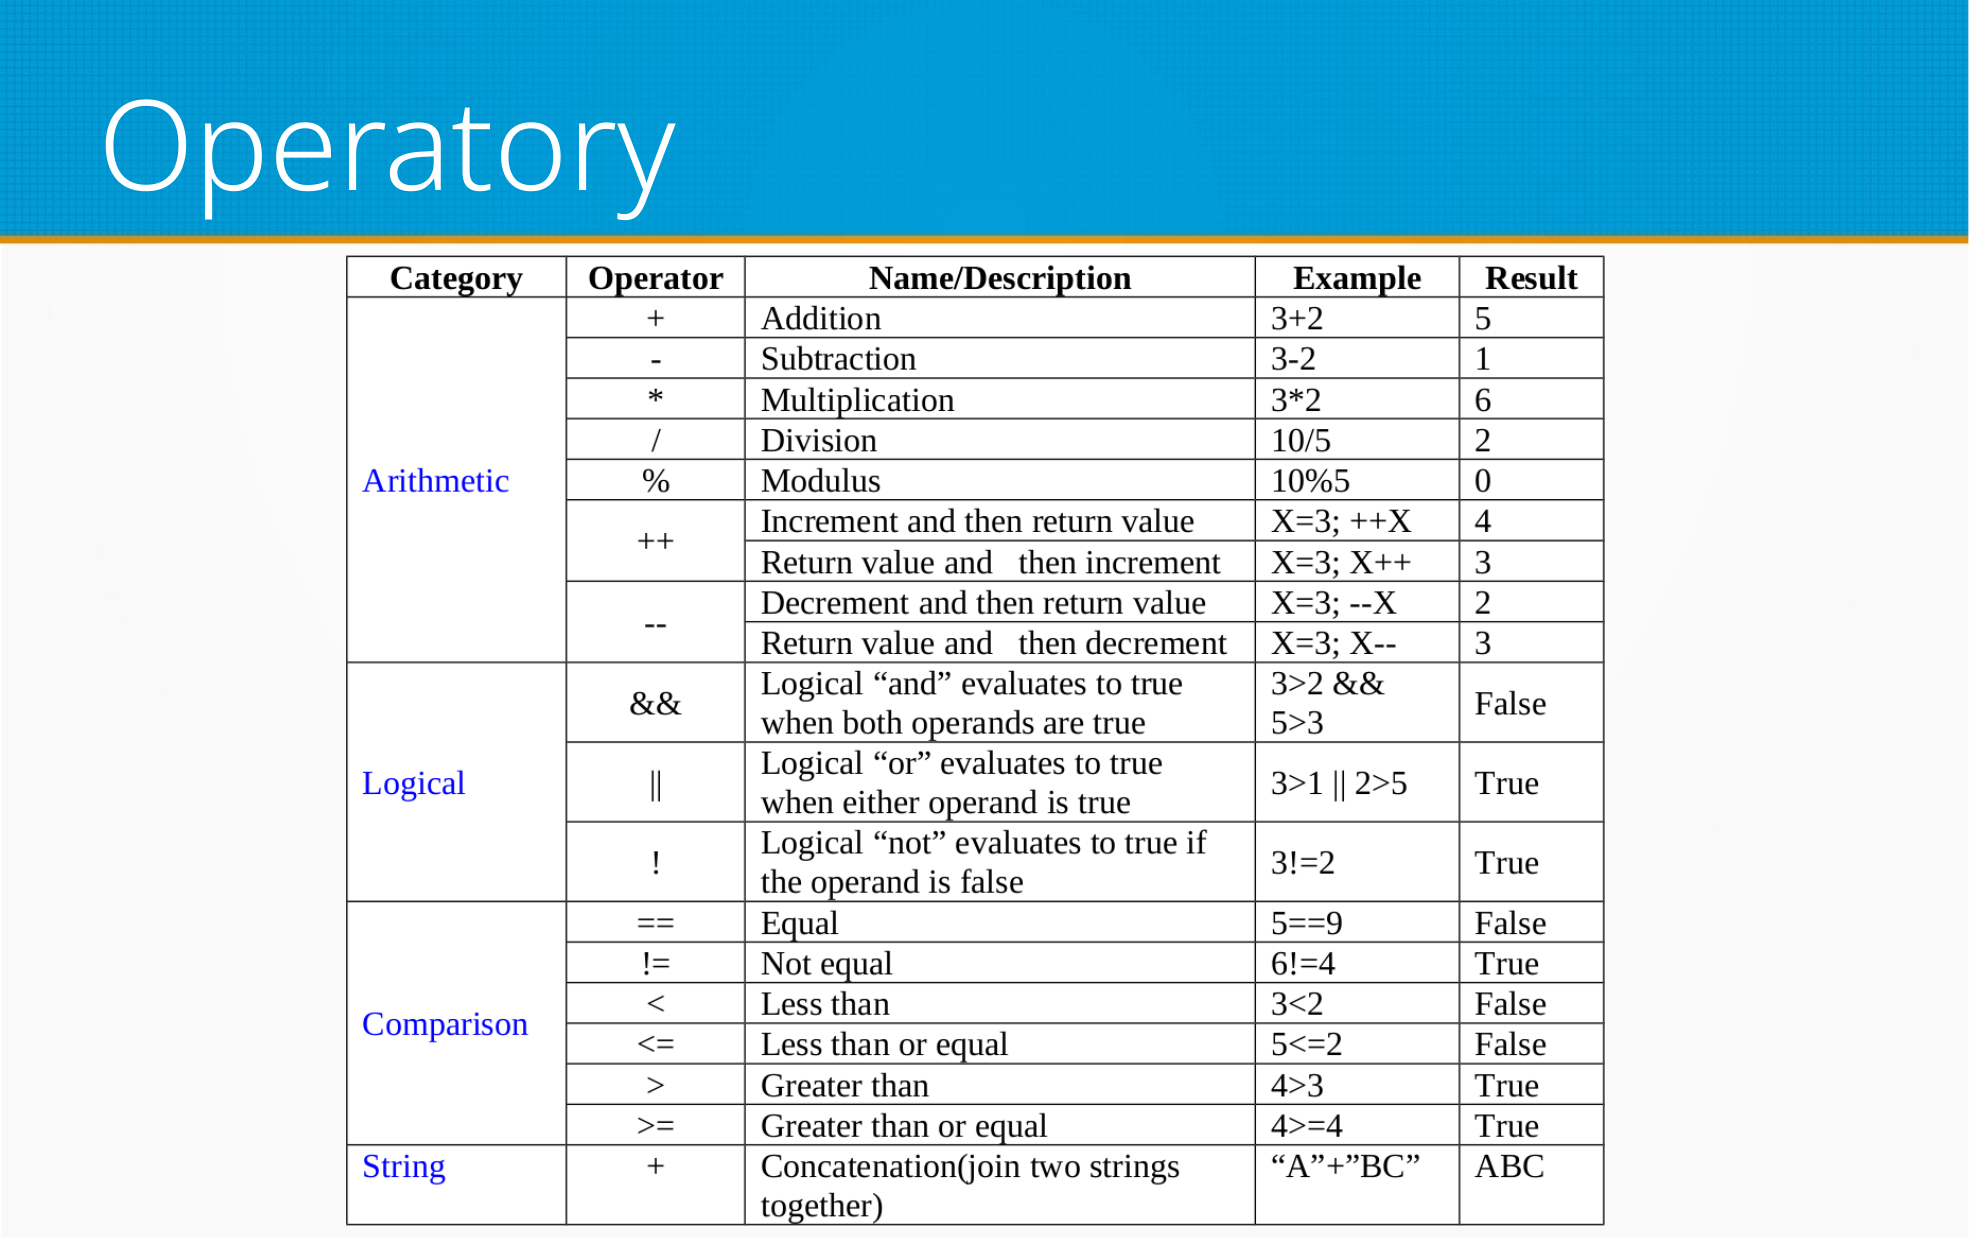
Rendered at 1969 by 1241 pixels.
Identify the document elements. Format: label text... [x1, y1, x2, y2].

title Operatory [98, 19, 1870, 227]
picture [0, 233, 1969, 1241]
